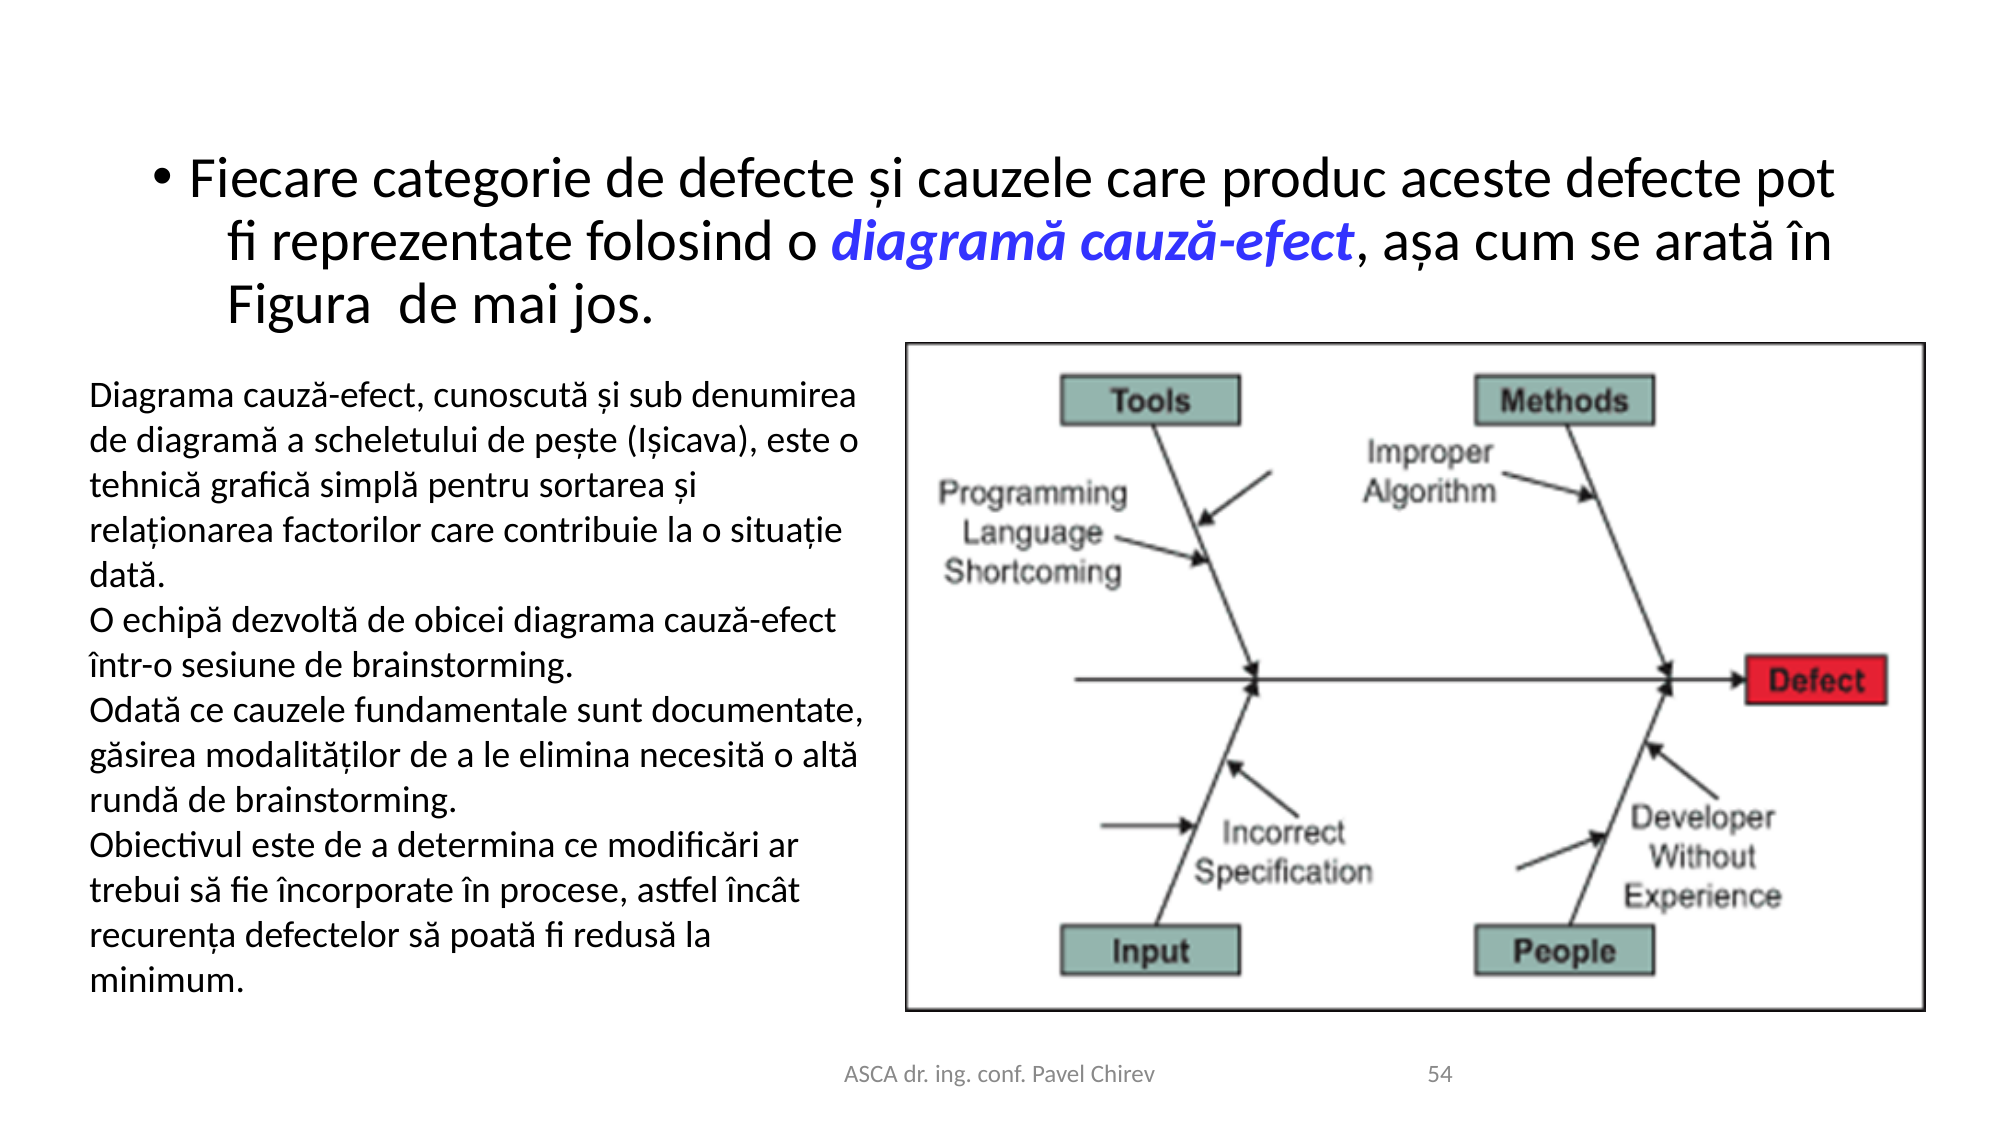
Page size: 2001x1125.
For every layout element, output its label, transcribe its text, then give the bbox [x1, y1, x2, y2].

text_box Diagrama cauză-efect, cunoscută și sub denumirea de diagramă a scheletului de pește (Ișicava), este o tehnică grafică simplă pentru sortarea și relaționarea factorilor care contribuie la o situație dată. O echipă dezvoltă de obicei diagrama cauză-efect într-o sesiune de brainstorming. Odată ce cauzele fundamentale sunt documentate, găsirea modalităților de a le elimina necesită o altă rundă de brainstorming. Obiectivul este de a determina ce modificări ar trebui să fie încorporate în procese, astfel încât recurența defectelor să poată fi redusă la minimum. [74, 362, 890, 1014]
text_box ASCA dr. ing. conf. Pavel Chirev [662, 1042, 1338, 1103]
text_box [1412, 1042, 1863, 1103]
picture [905, 342, 1926, 1012]
list Fiecare categorie de defecte și cauzele care produc aceste defecte pot fi reprezentate folosind o diagramă cauză-efect, așa cum se arată în Figura de mai jos. [137, 139, 1863, 1012]
